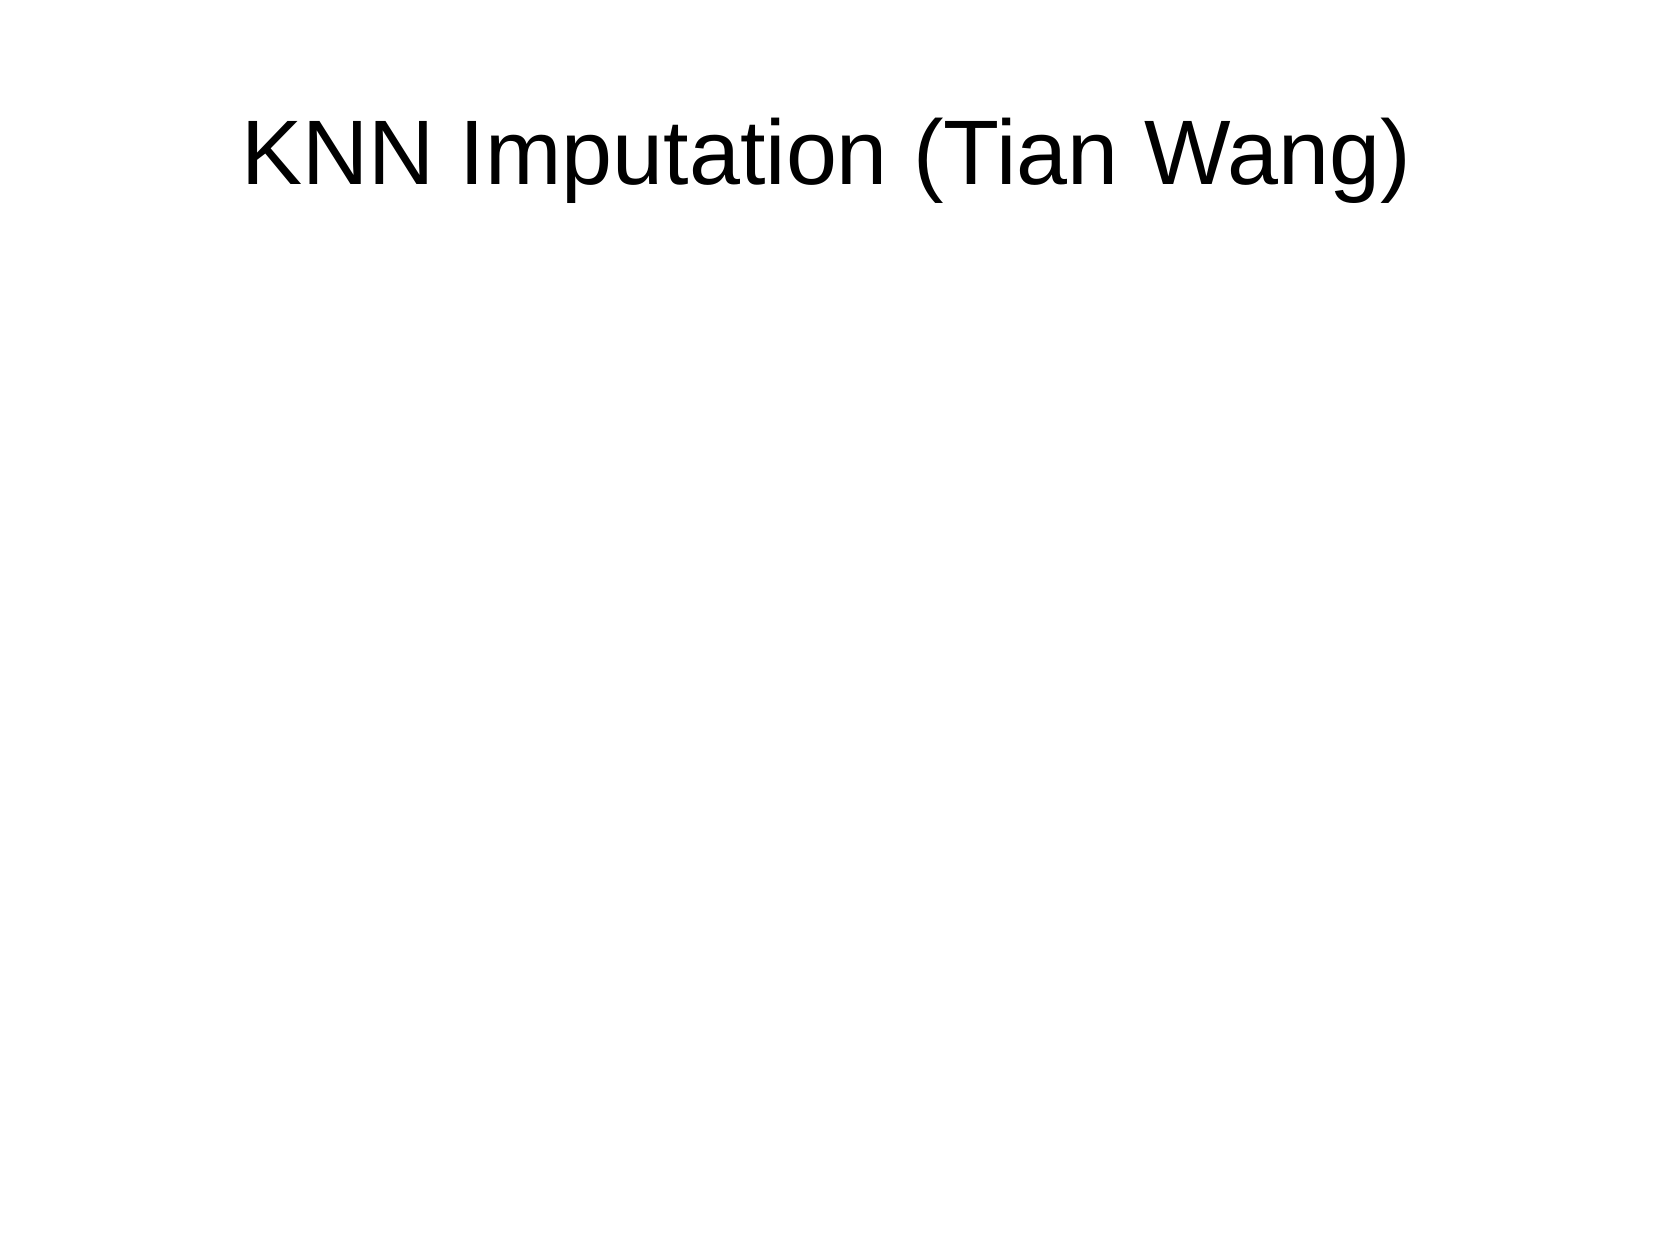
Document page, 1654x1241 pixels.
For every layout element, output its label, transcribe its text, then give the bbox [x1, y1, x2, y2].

title KNN Imputation (Tian Wang) [82, 49, 1571, 257]
